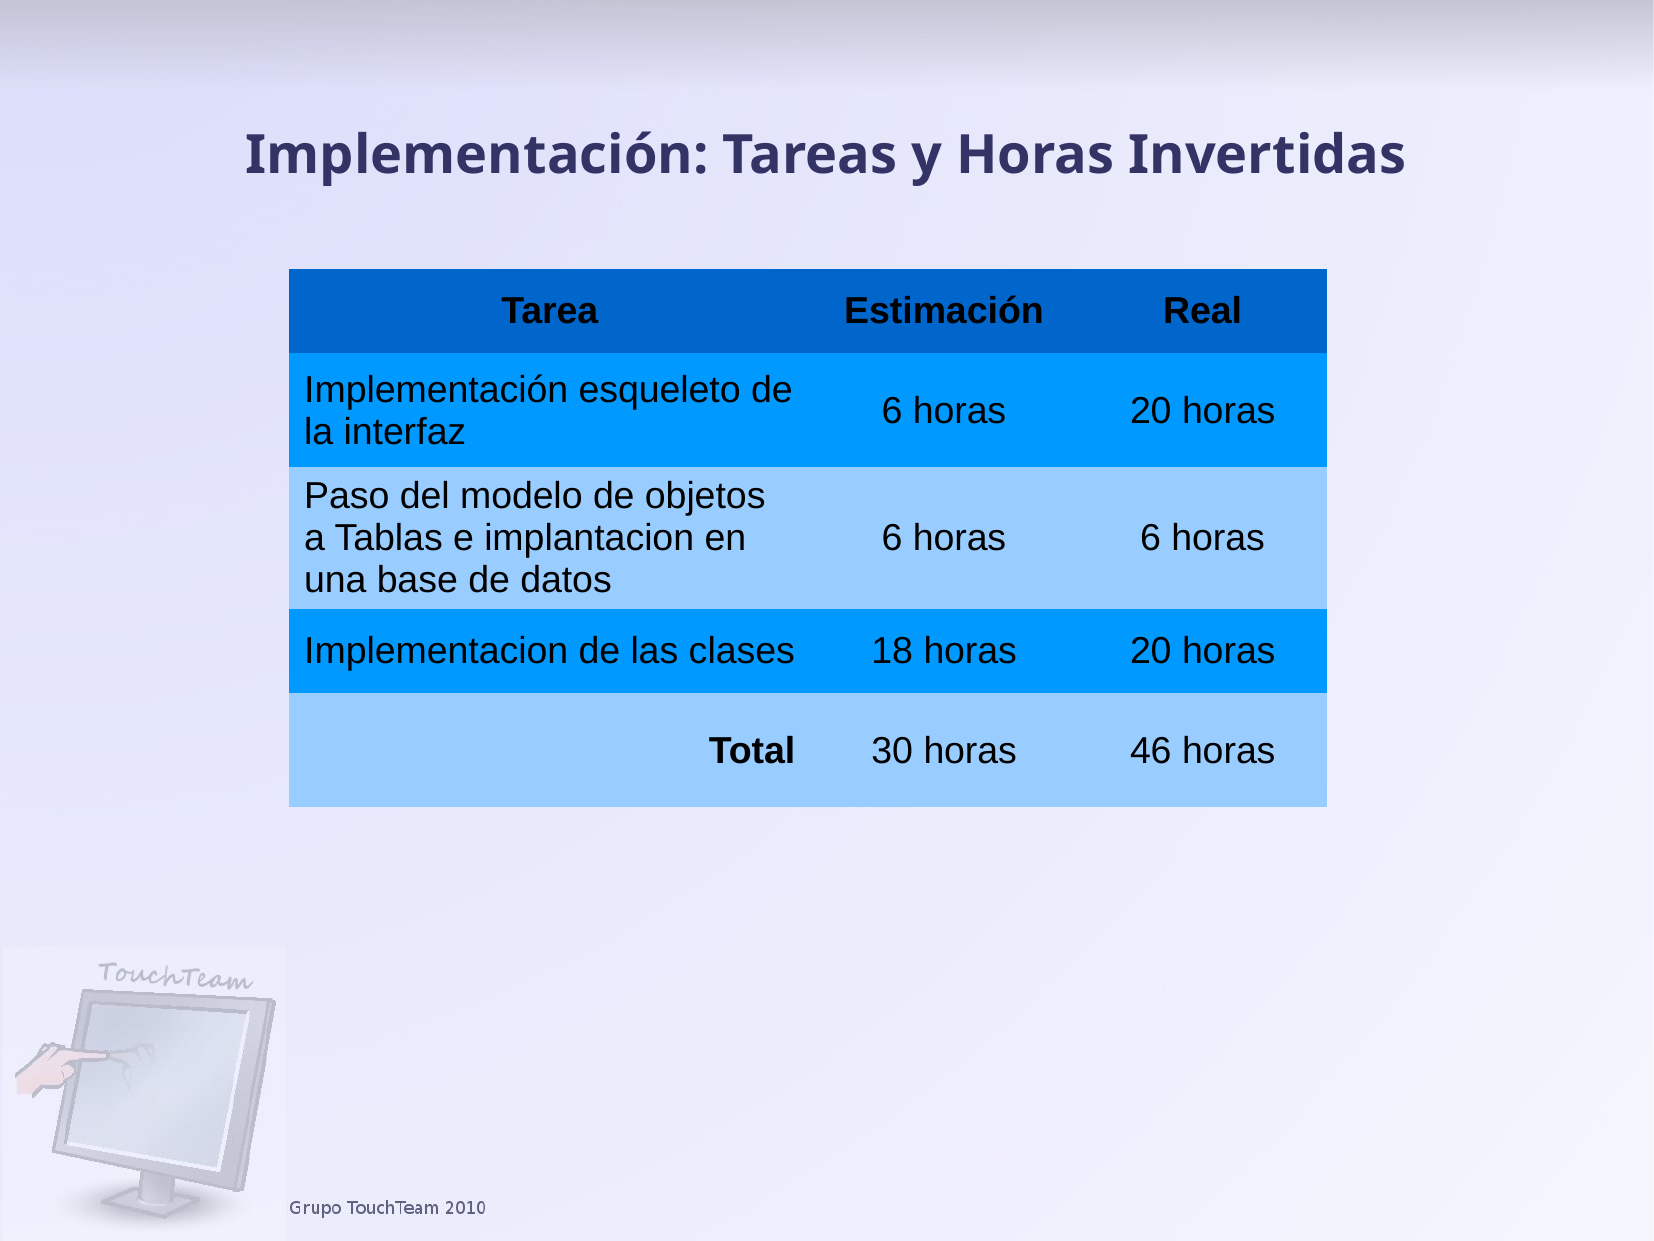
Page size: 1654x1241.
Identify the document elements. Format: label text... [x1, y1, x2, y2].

table_header Estimación [810, 269, 1078, 353]
table_cell 6 horas [810, 467, 1078, 609]
table_cell 18 horas [810, 609, 1078, 693]
table_cell 6 horas [1078, 467, 1327, 609]
table_cell Implementacion de las clases [289, 609, 810, 693]
table_cell 20 horas [1078, 353, 1327, 467]
table_cell 30 horas [810, 693, 1078, 807]
table_cell Paso del modelo de objetos a Tablas e implantacion en una base de datos [289, 467, 810, 609]
table_header Tarea [289, 269, 810, 353]
table_header Real [1078, 269, 1327, 353]
table_cell 20 horas [1078, 609, 1327, 693]
title Implementación: Tareas y Horas Invertidas [82, 56, 1571, 250]
table_cell 6 horas [810, 353, 1078, 467]
picture [0, 0, 1654, 1241]
table_cell 46 horas [1078, 693, 1327, 807]
table_cell Implementación esqueleto de la interfaz [289, 353, 810, 467]
table_cell Total [289, 693, 810, 807]
